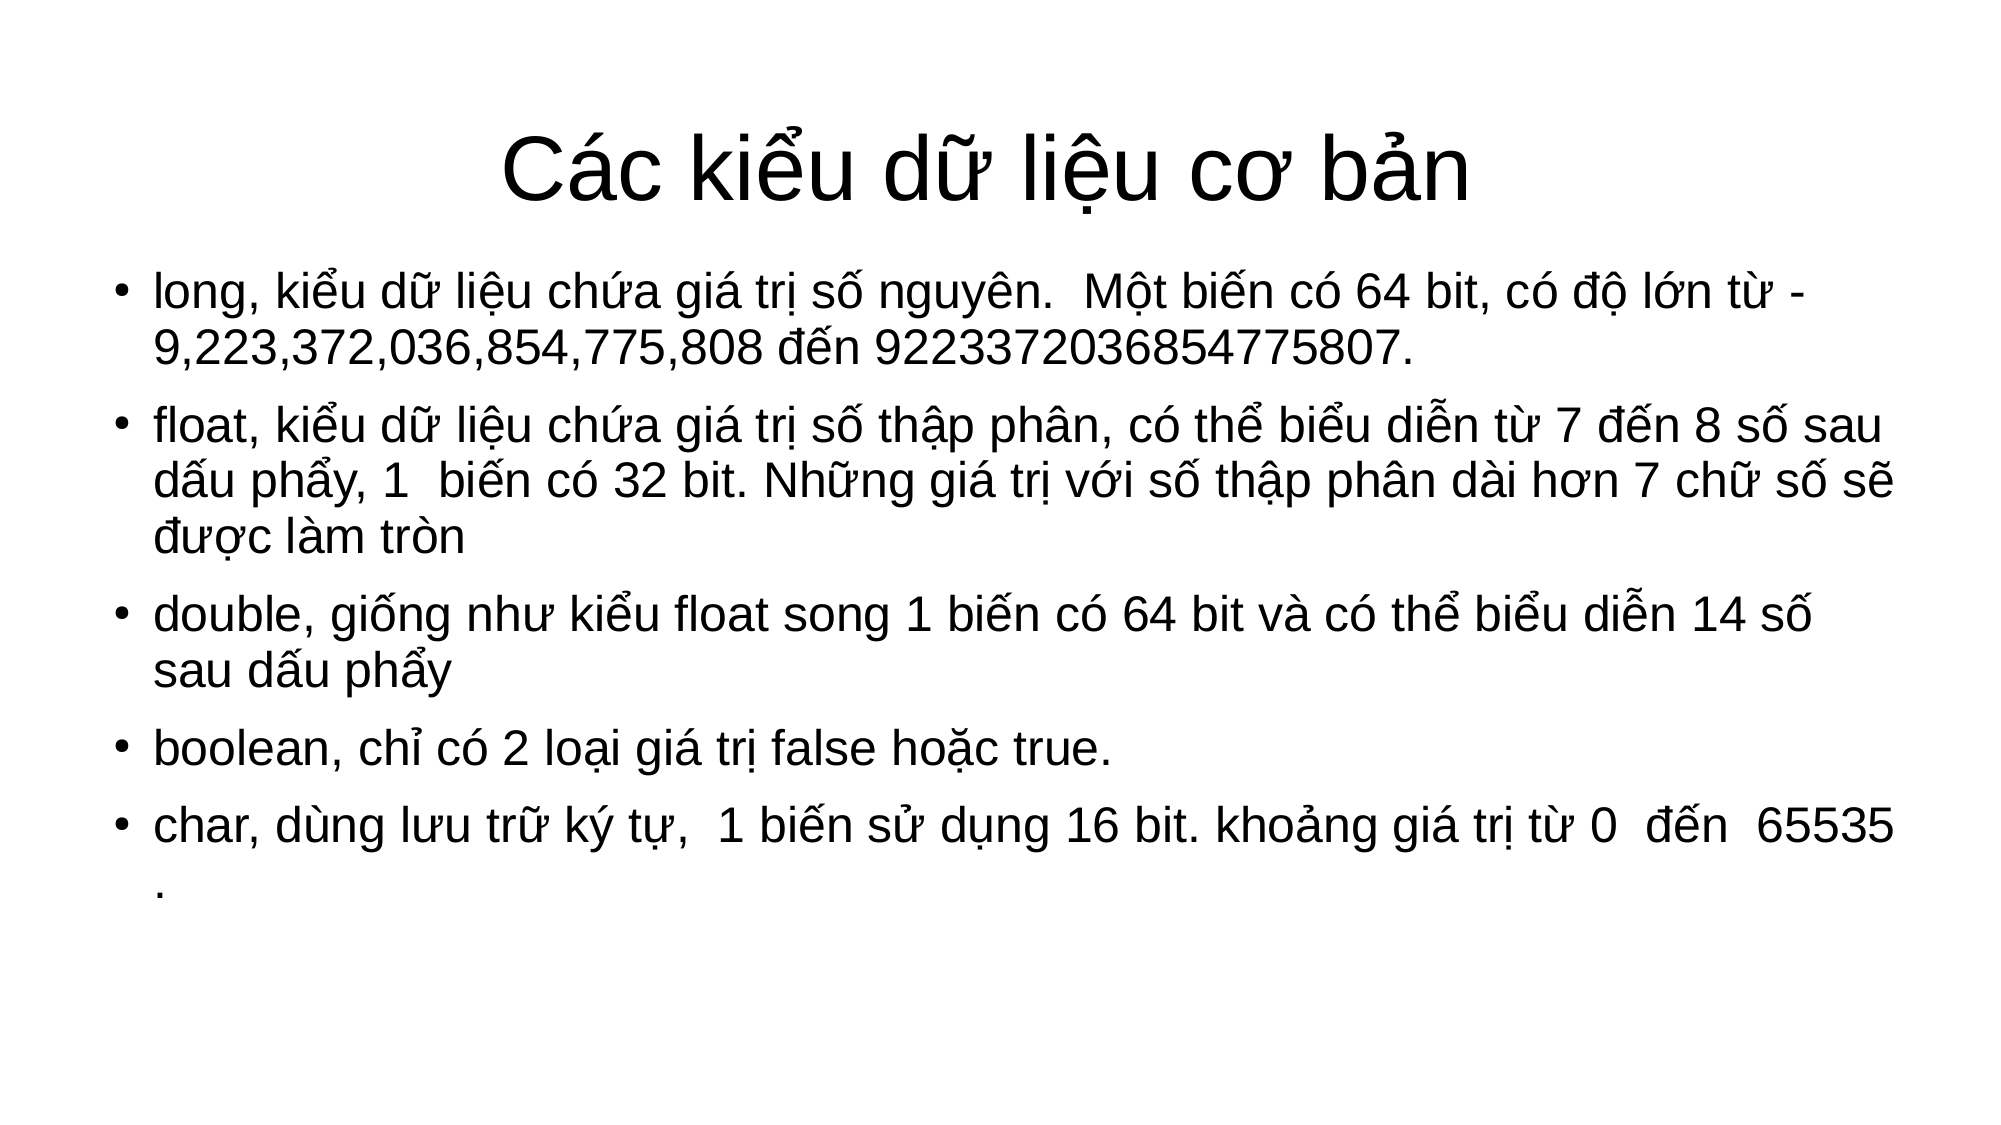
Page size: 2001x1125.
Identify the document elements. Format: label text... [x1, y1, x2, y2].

title Các kiểu dữ liệu cơ bản [137, 74, 1863, 263]
list long, kiểu dữ liệu chứa giá trị số nguyên. Một biến có 64 bit, có độ lớn từ -9,223,372,036,854,775,808 đến 9223372036854775807. float, kiểu dữ liệu chứa giá trị số thập phân, có thể biểu diễn từ 7 đến 8 số sau dấu phẩy, 1 biến có 32 bit. Những giá trị với số thập phân dài hơn 7 chữ số sẽ được làm tròn double, giống như kiểu float song 1 biến có 64 bit và có thể biểu diễn 14 số sau dấu phẩy boolean, chỉ có 2 loại giá trị false hoặc true. char, dùng lưu trữ ký tự, 1 biến sử dụng 16 bit. khoảng giá trị từ 0 đến 65535 . [99, 263, 1900, 916]
